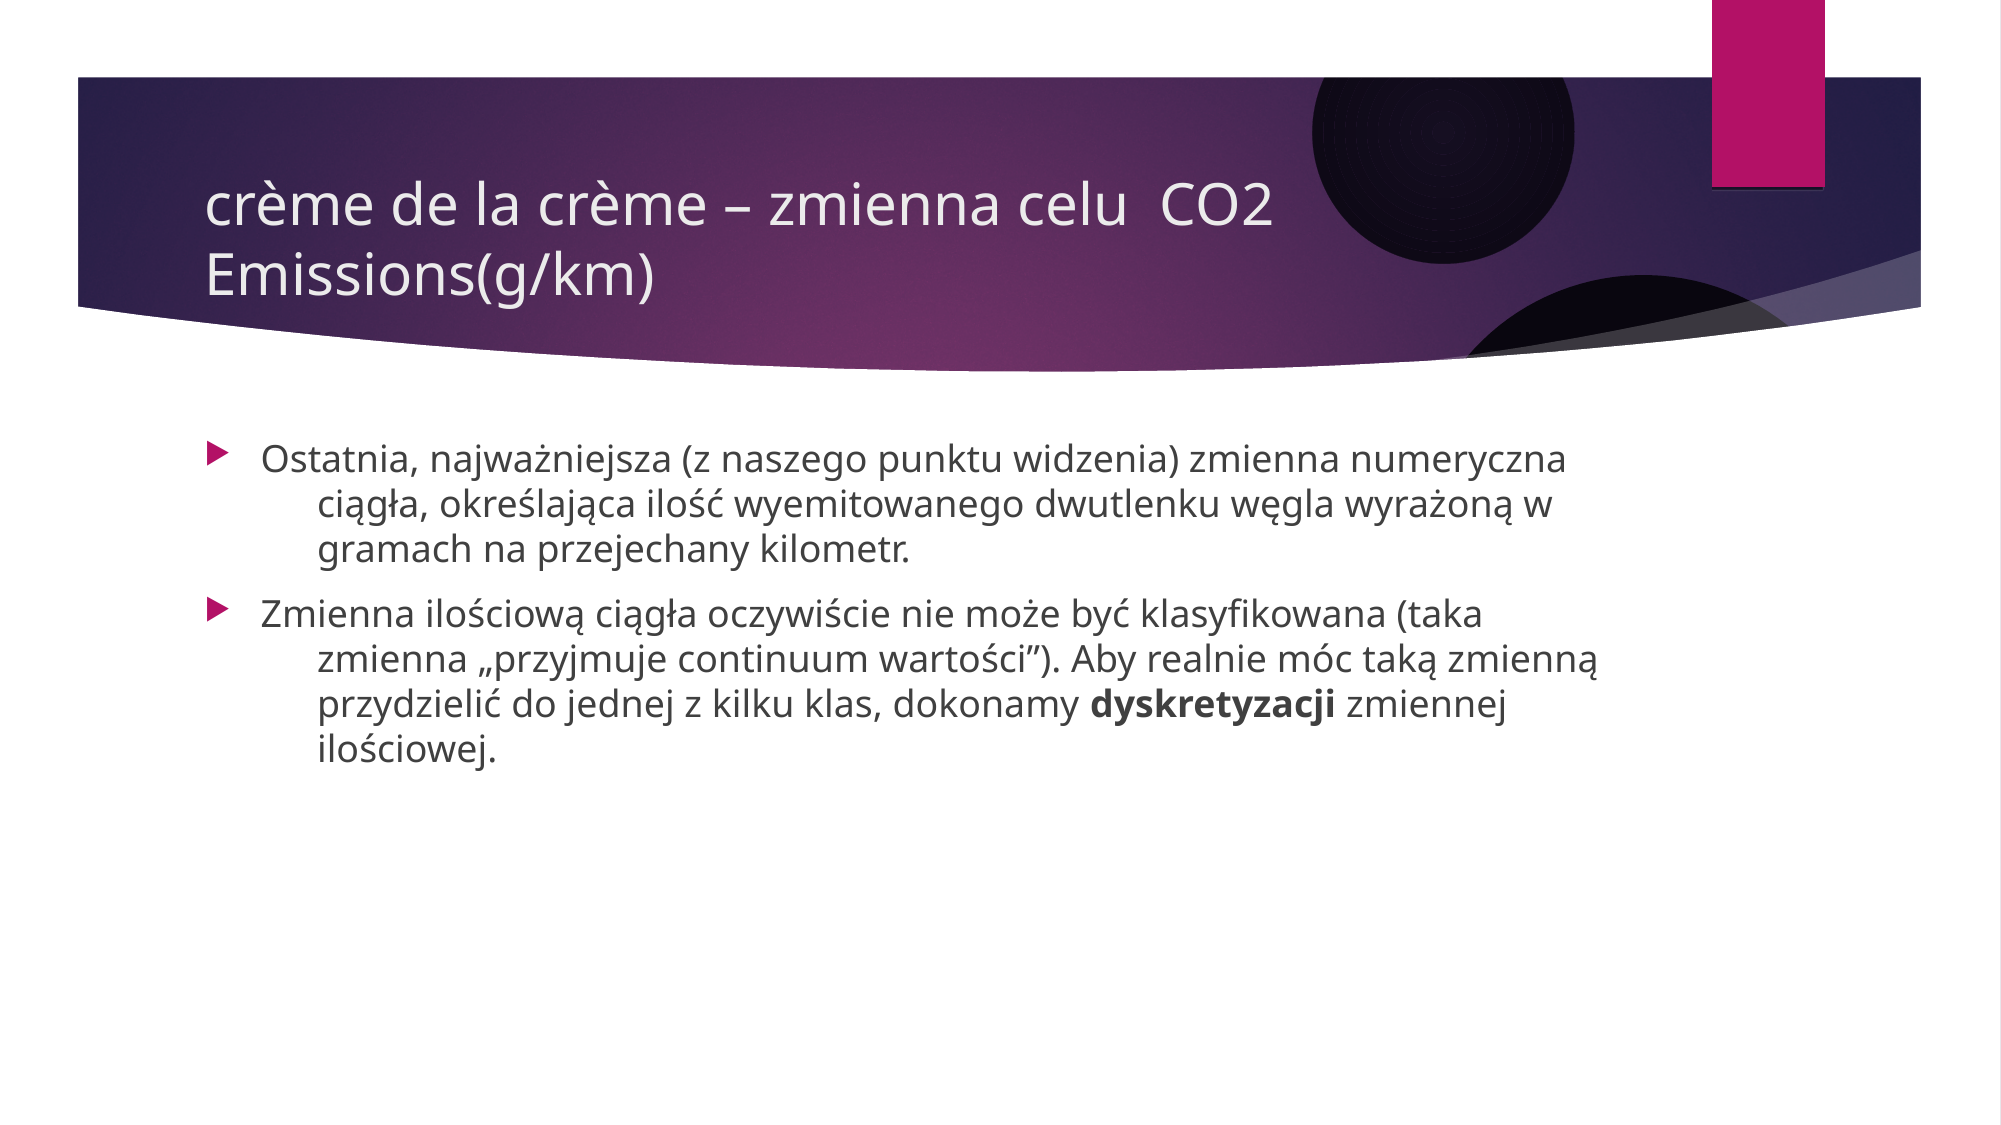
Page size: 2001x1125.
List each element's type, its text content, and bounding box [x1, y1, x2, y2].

list Ostatnia, najważniejsza (z naszego punktu widzenia) zmienna numeryczna ciągła, określająca ilość wyemitowanego dwutlenku węgla wyrażoną w gramach na przejechany kilometr. Zmienna ilościową ciągła oczywiście nie może być klasyfikowana (taka zmienna „przyjmuje continuum wartości”). Aby realnie móc taką zmienną przydzielić do jednej z kilku klas, dokonamy dyskretyzacji zmiennej ilościowej. [189, 427, 1638, 988]
title crème de la crème – zmienna celu CO2 Emissions(g/km) [189, 159, 1627, 276]
